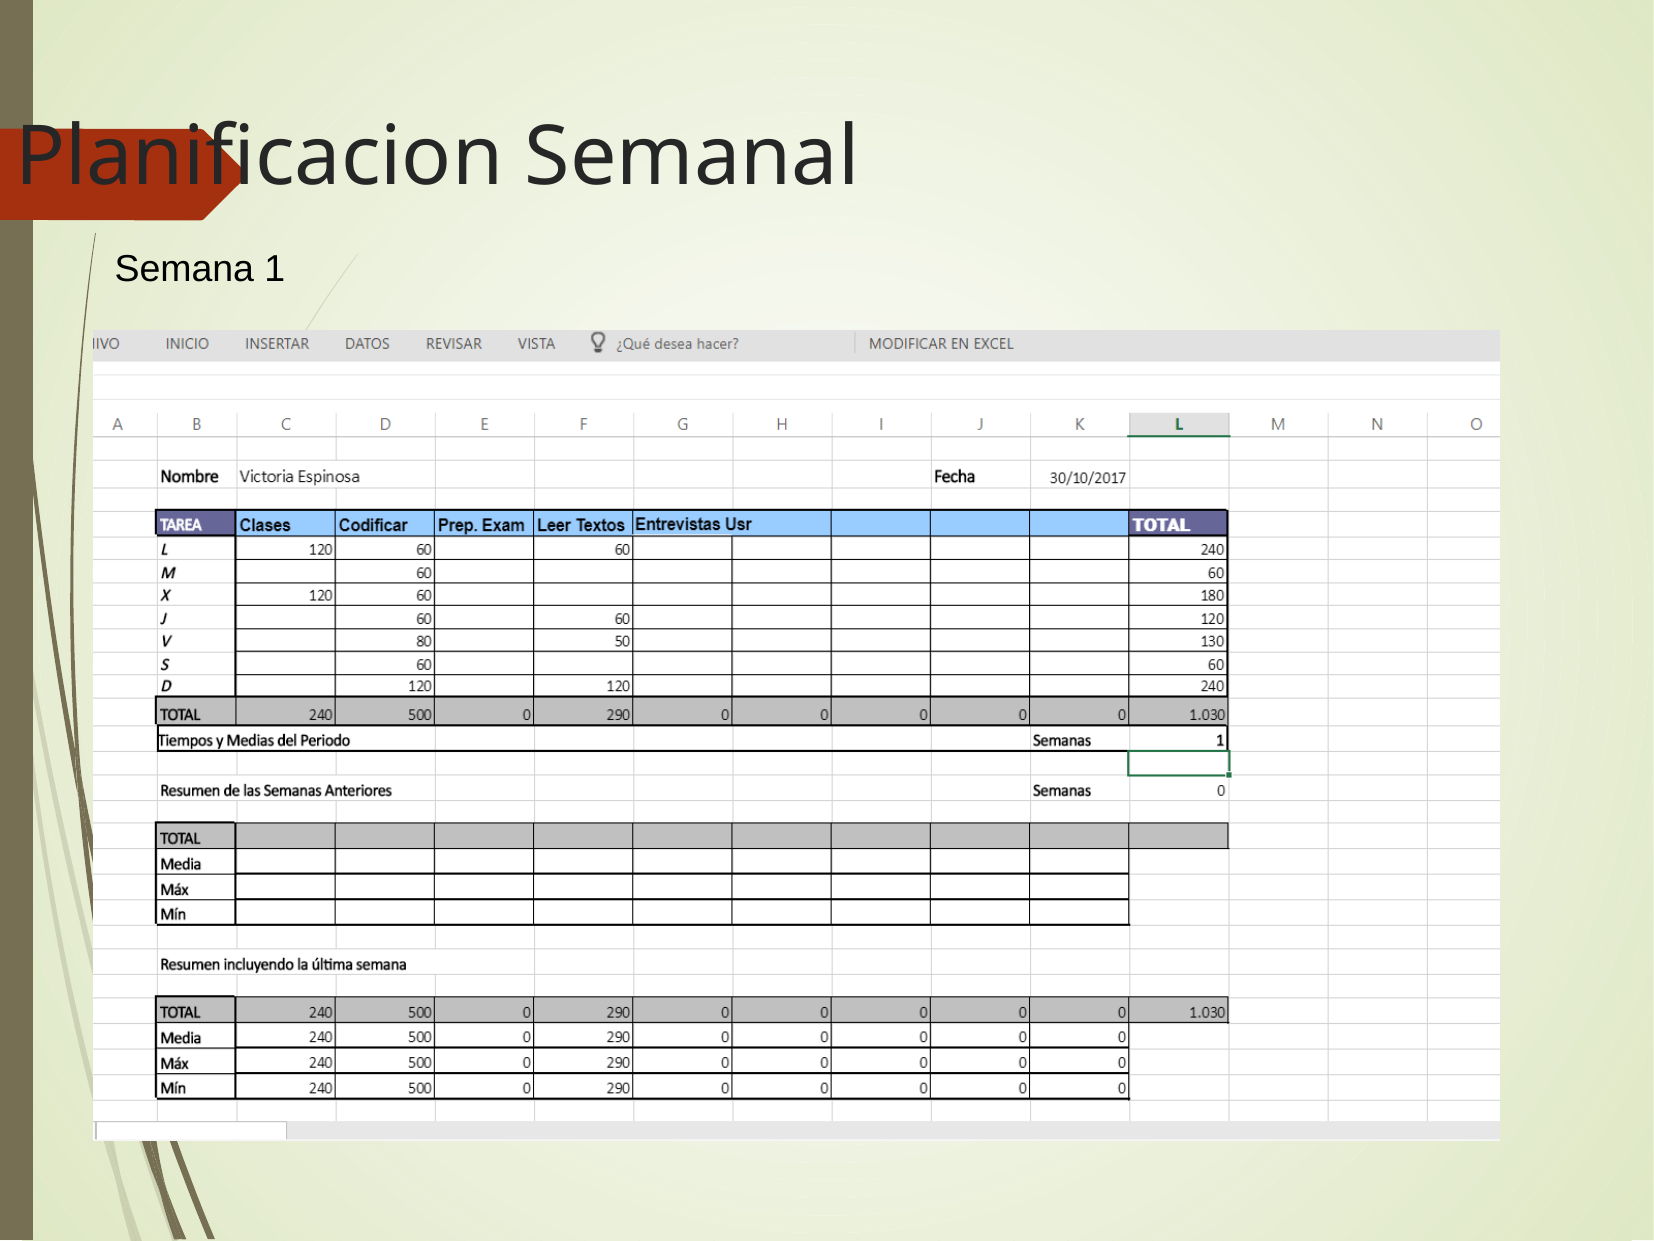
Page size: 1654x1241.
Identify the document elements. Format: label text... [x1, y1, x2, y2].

title Planificacion Semanal [0, 94, 1182, 213]
picture [93, 330, 1501, 1141]
text_box Semana 1 [99, 240, 301, 297]
